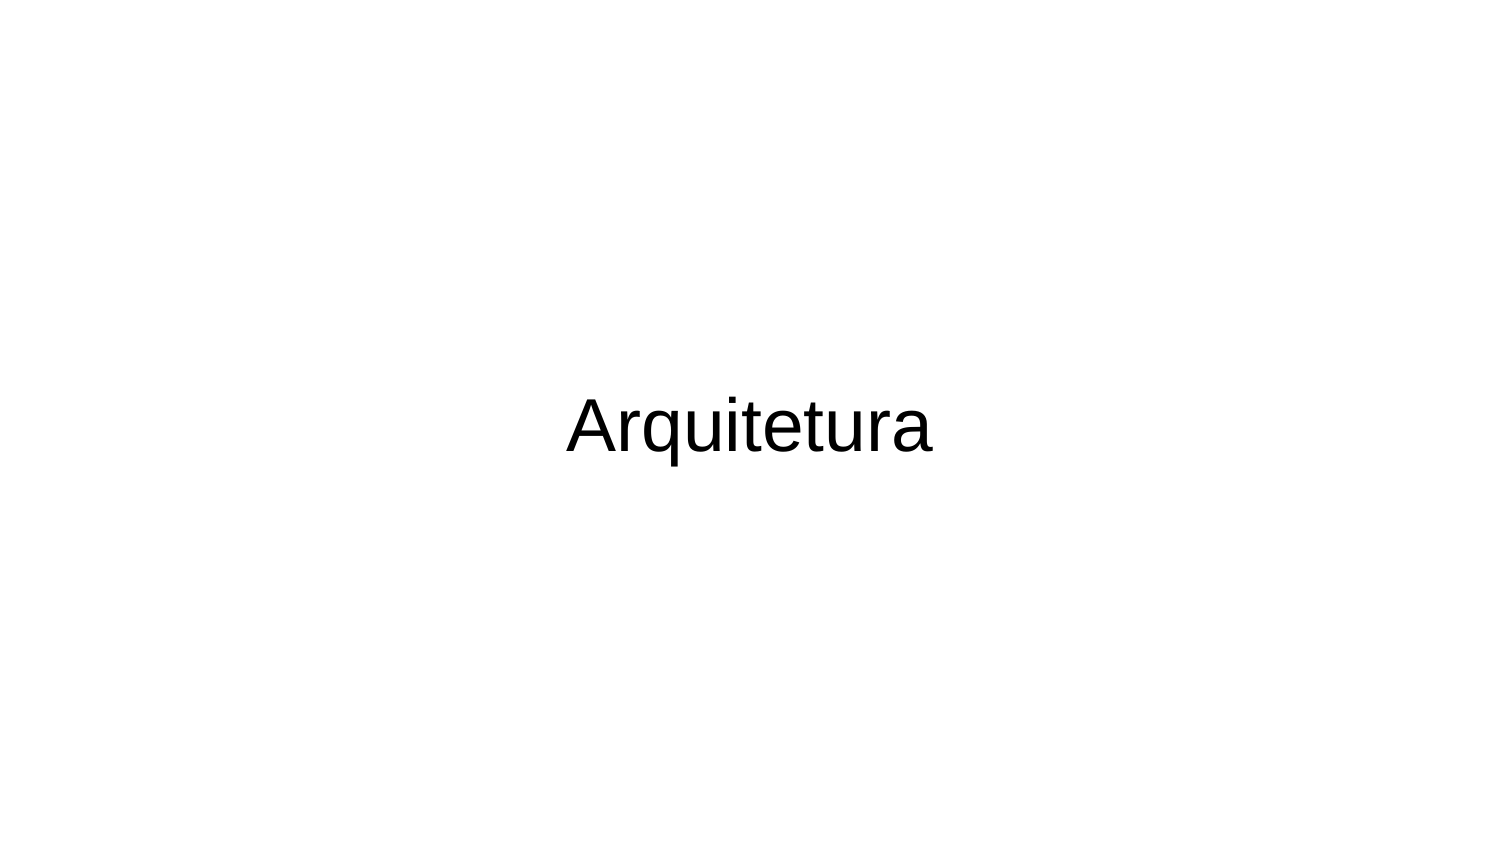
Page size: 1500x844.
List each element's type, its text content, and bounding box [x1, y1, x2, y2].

title Arquitetura [51, 352, 1449, 491]
